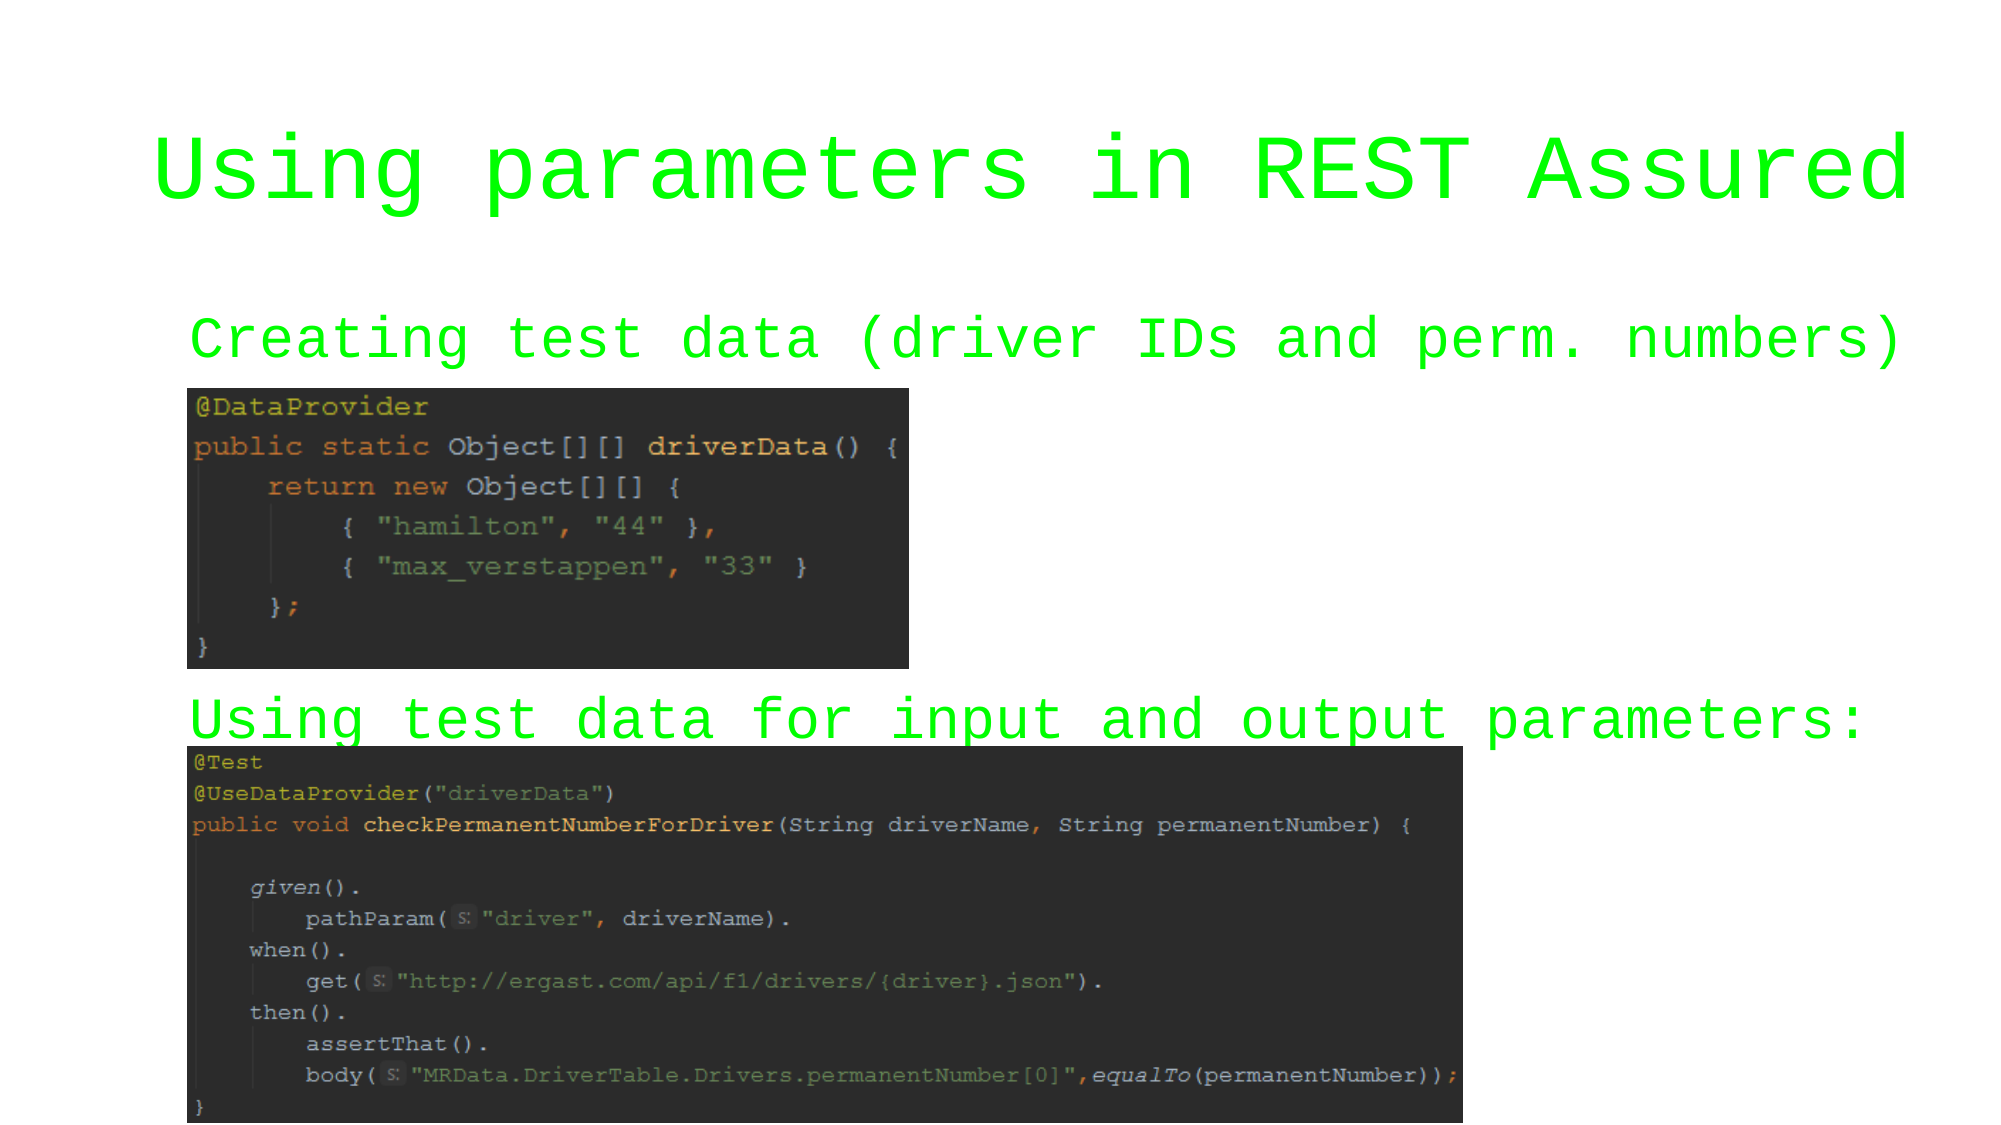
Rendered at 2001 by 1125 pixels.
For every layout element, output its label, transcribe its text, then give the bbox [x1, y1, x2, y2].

title Using parameters in REST Assured [137, 59, 1946, 278]
picture [187, 388, 909, 669]
list Creating test data (driver IDs and perm. numbers) Using test data for input and output parameters: [137, 299, 1980, 1014]
picture [187, 746, 1463, 1123]
